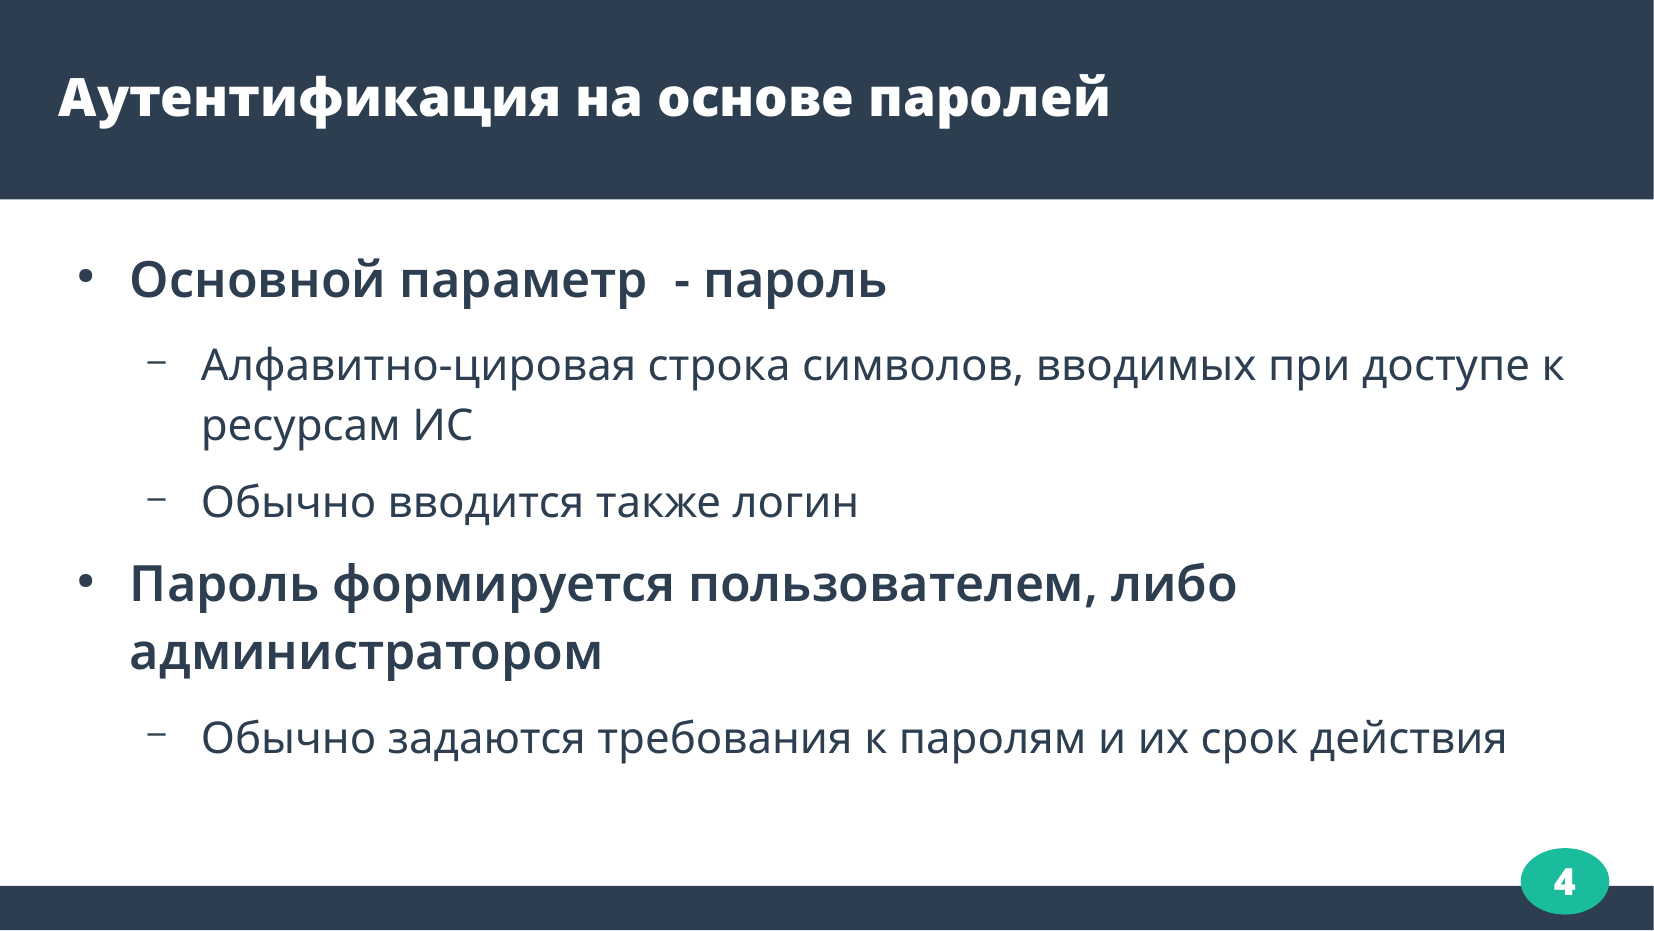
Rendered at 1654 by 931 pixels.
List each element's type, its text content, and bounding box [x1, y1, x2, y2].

list Основной параметр - пароль Алфавитно-цировая строка символов, вводимых при доступе к ресурсам ИС Обычно вводится также логин Пароль формируется пользователем, либо администратором Обычно задаются требования к паролям и их срок действия [59, 243, 1595, 864]
title Аутентификация на основе паролей [59, 37, 1595, 155]
